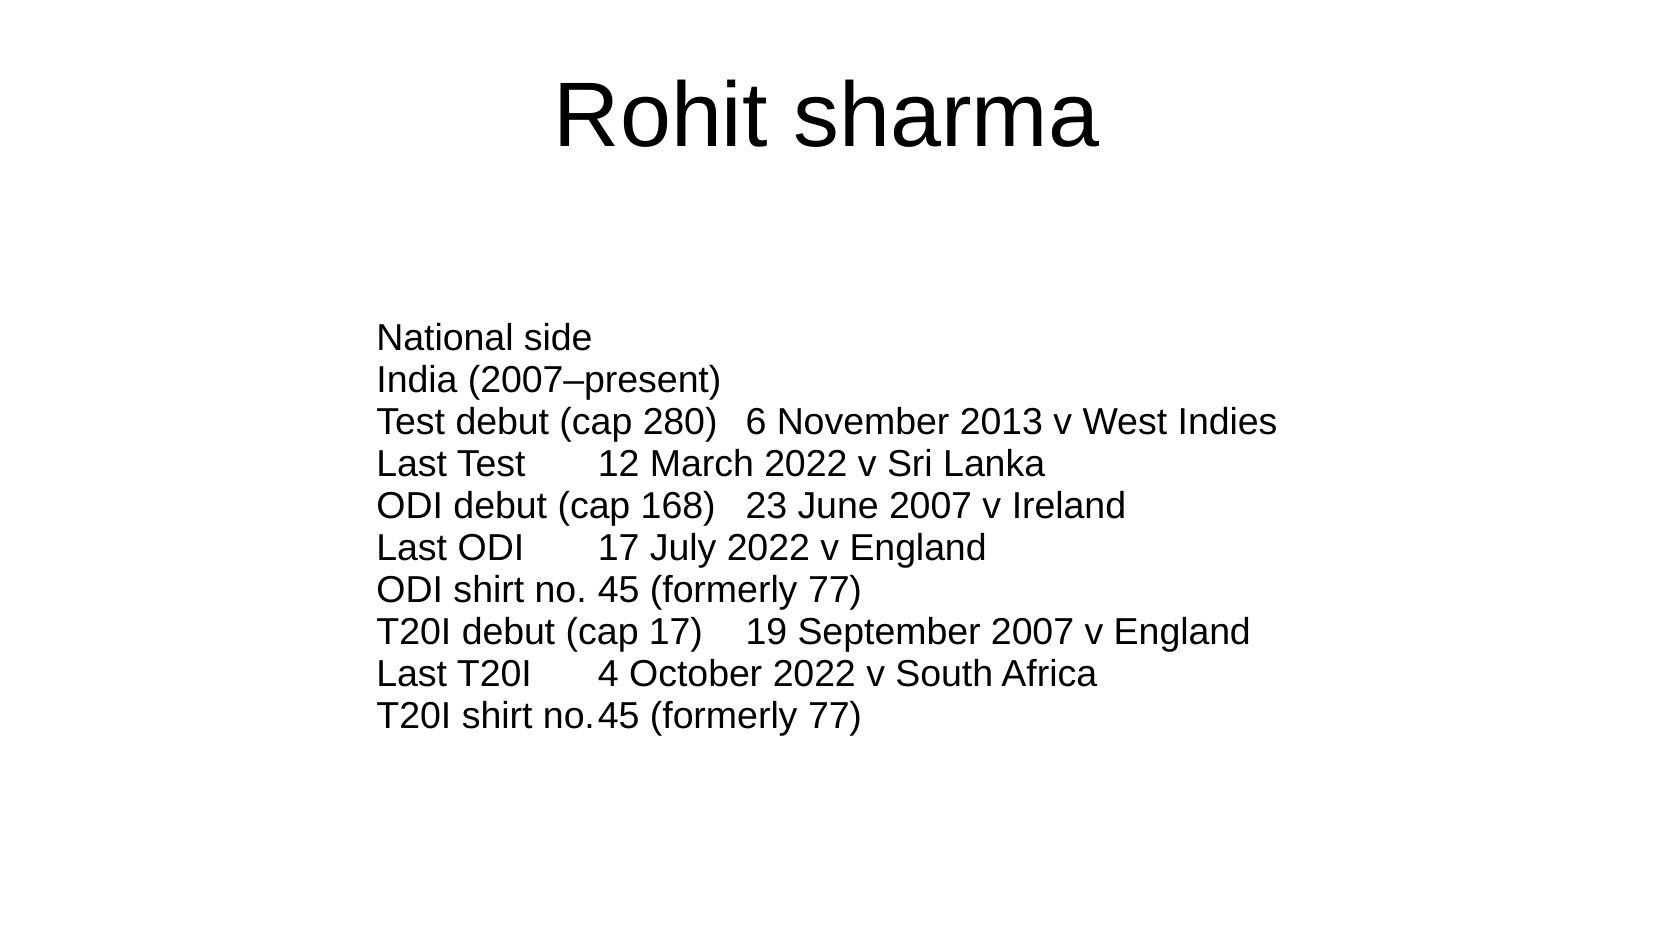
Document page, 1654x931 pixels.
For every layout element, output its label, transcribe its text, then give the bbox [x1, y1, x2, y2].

text_box National side India (2007–present) Test debut (cap 280) 6 November 2013 v West Indies Last Test 12 March 2022 v Sri Lanka ODI debut (cap 168) 23 June 2007 v Ireland Last ODI 17 July 2022 v England ODI shirt no. 45 (formerly 77) T20I debut (cap 17) 19 September 2007 v England Last T20I 4 October 2022 v South Africa T20I shirt no. 45 (formerly 77) [361, 309, 1293, 744]
title Rohit sharma [82, 37, 1571, 193]
